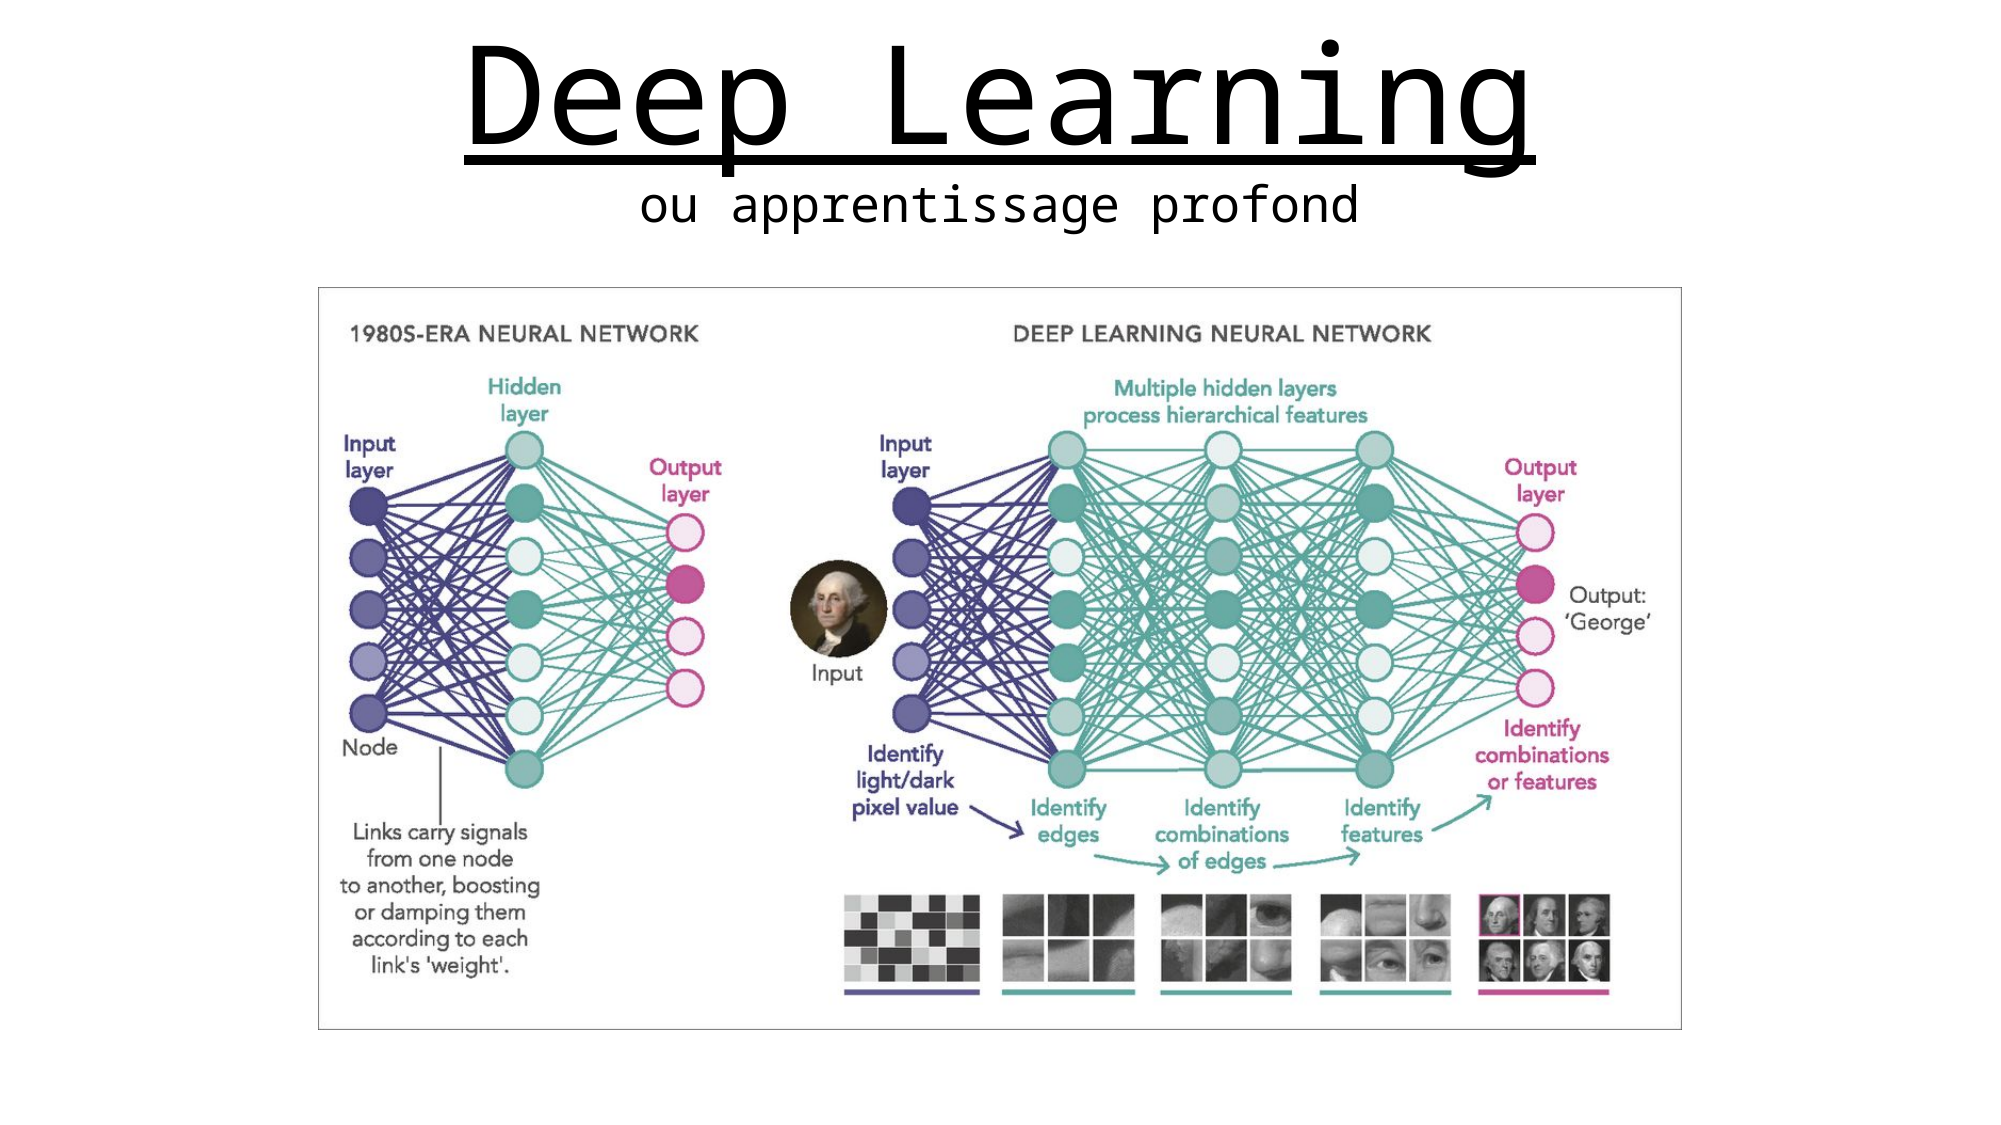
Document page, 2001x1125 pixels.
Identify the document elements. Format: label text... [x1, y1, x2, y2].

picture [318, 287, 1682, 1030]
text_box Deep Learning ou apprentissage profond [0, 0, 2000, 243]
